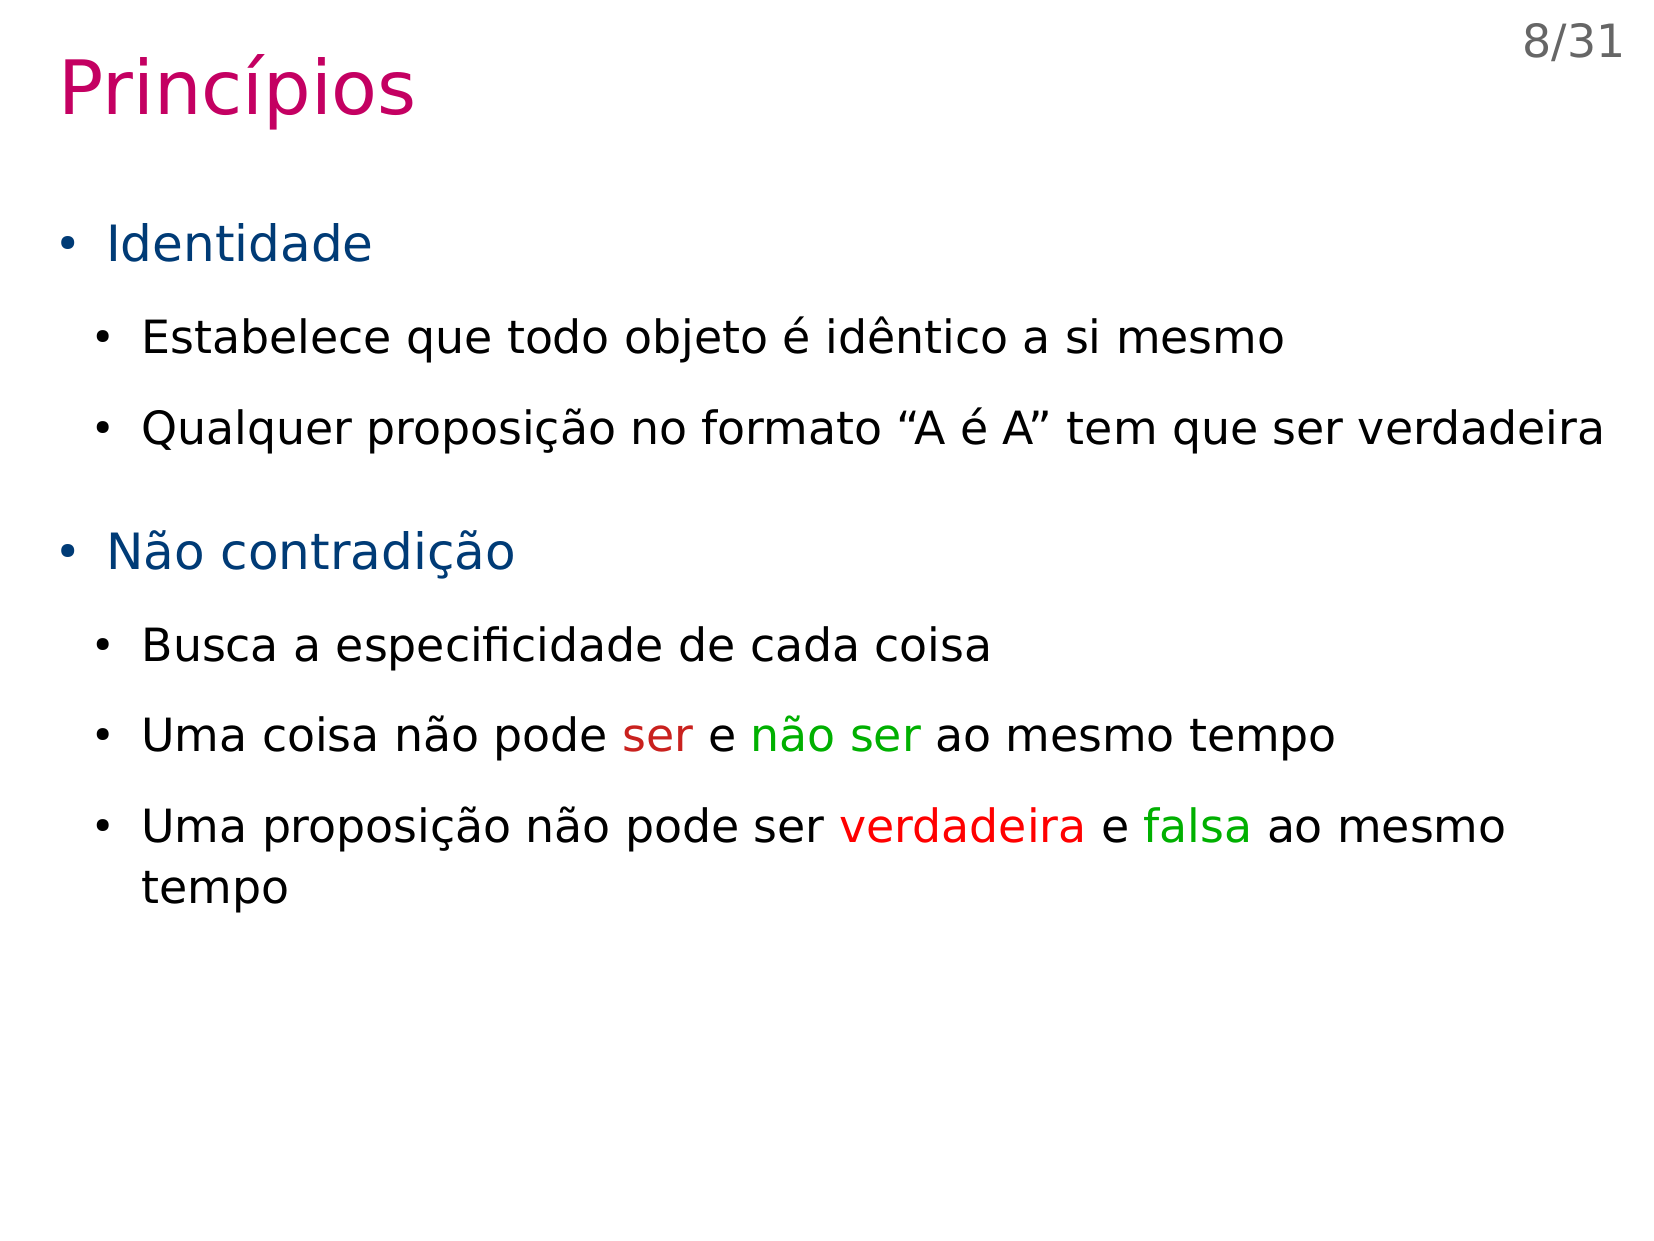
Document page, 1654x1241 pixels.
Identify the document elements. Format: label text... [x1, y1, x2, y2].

list Identidade Estabelece que todo objeto é idêntico a si mesmo Qualquer proposição no formato “A é A” tem que ser verdadeira Não contradição Busca a especificidade de cada coisa Uma coisa não pode ser e não ser ao mesmo tempo Uma proposição não pode ser verdadeira e falsa ao mesmo tempo [59, 206, 1625, 1211]
title Princípios [59, 29, 1625, 148]
